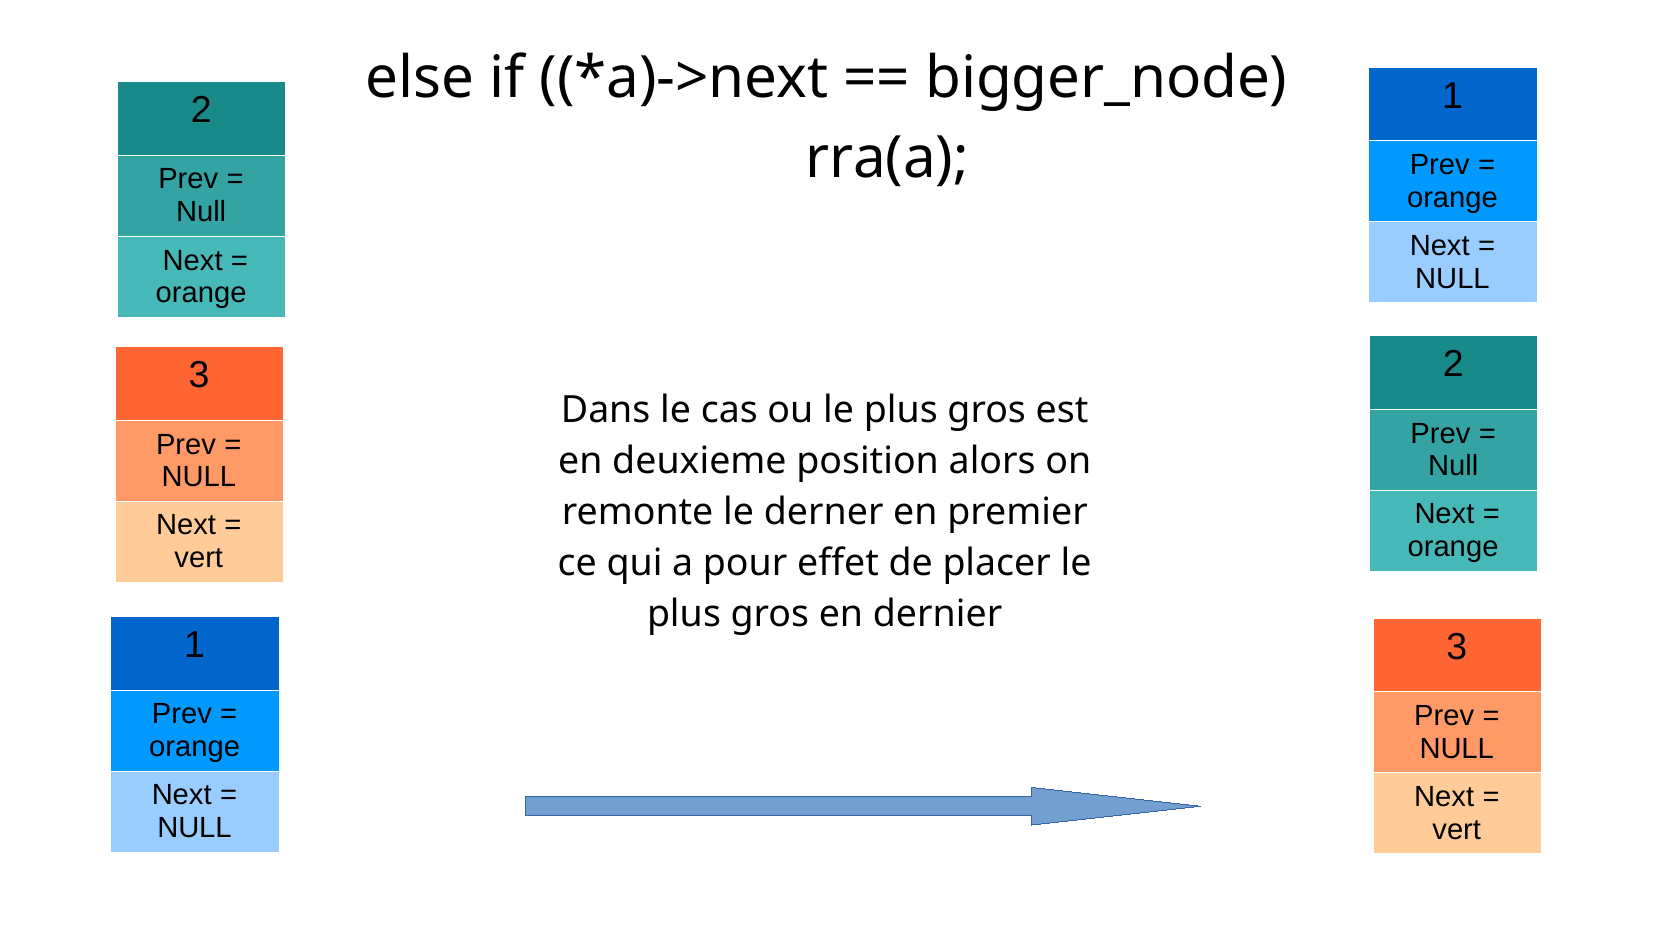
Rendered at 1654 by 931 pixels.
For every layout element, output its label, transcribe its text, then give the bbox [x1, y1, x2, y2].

table_header 1 [1369, 68, 1537, 140]
table_cell Next = orange [1370, 491, 1537, 571]
text_box Dans le cas ou le plus gros est en deuxieme position alors on remonte le derner en premier ce qui a pour effet de placer le plus gros en dernier [525, 375, 1126, 615]
table_header 2 [118, 82, 285, 155]
table_header 3 [1374, 619, 1541, 691]
title else if ((*a)->next == bigger_node) rra(a); [82, 37, 1571, 193]
table_cell Prev = NULL [1374, 692, 1541, 772]
table_cell Next = NULL [1369, 222, 1537, 302]
table_cell Next = vert [116, 502, 283, 582]
table_cell Next = NULL [111, 772, 279, 852]
table_header 1 [111, 617, 279, 690]
table_cell Prev = Null [118, 156, 285, 236]
table_cell Prev = orange [1369, 141, 1537, 221]
table_header 3 [116, 347, 283, 420]
table_cell Prev = Null [1370, 410, 1537, 490]
text_box [525, 787, 1201, 826]
table_header 2 [1370, 336, 1537, 409]
table_cell Next = orange [118, 237, 285, 317]
table_cell Next = vert [1374, 773, 1541, 853]
table_cell Prev = orange [111, 691, 279, 771]
table_cell Prev = NULL [116, 421, 283, 501]
